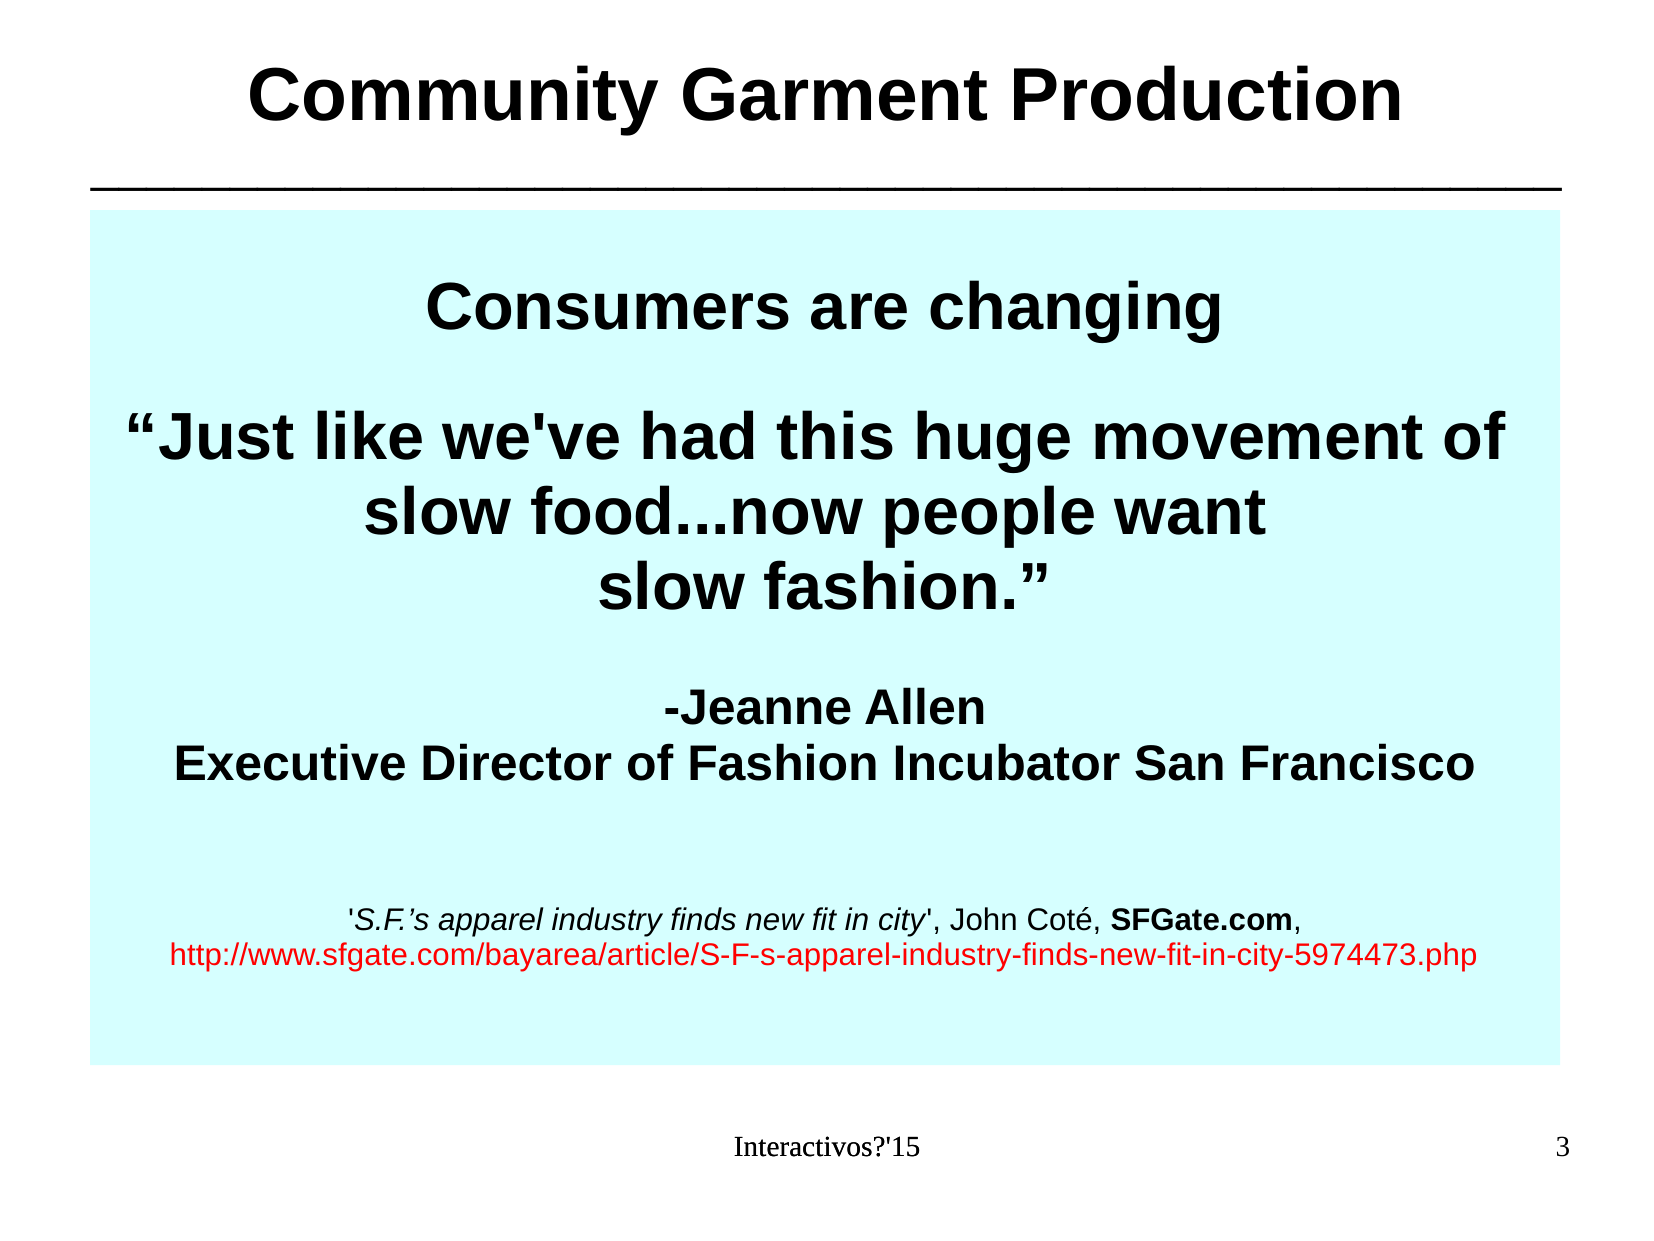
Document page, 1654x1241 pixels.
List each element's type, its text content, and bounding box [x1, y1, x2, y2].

subtitle Consumers are changing “Just like we've had this huge movement of slow food...now people want slow fashion.” -Jeanne Allen Executive Director of Fashion Incubator San Francisco 'S.F.’s apparel industry finds new fit in city', John Coté, SFGate.com, http://www.sfgate.com/bayarea/article/S-F-s-apparel-industry-finds-new-fit-in-city-5974473.php [90, 210, 1561, 1066]
title Community Garment Production _____________________________________________________ [82, 49, 1571, 196]
